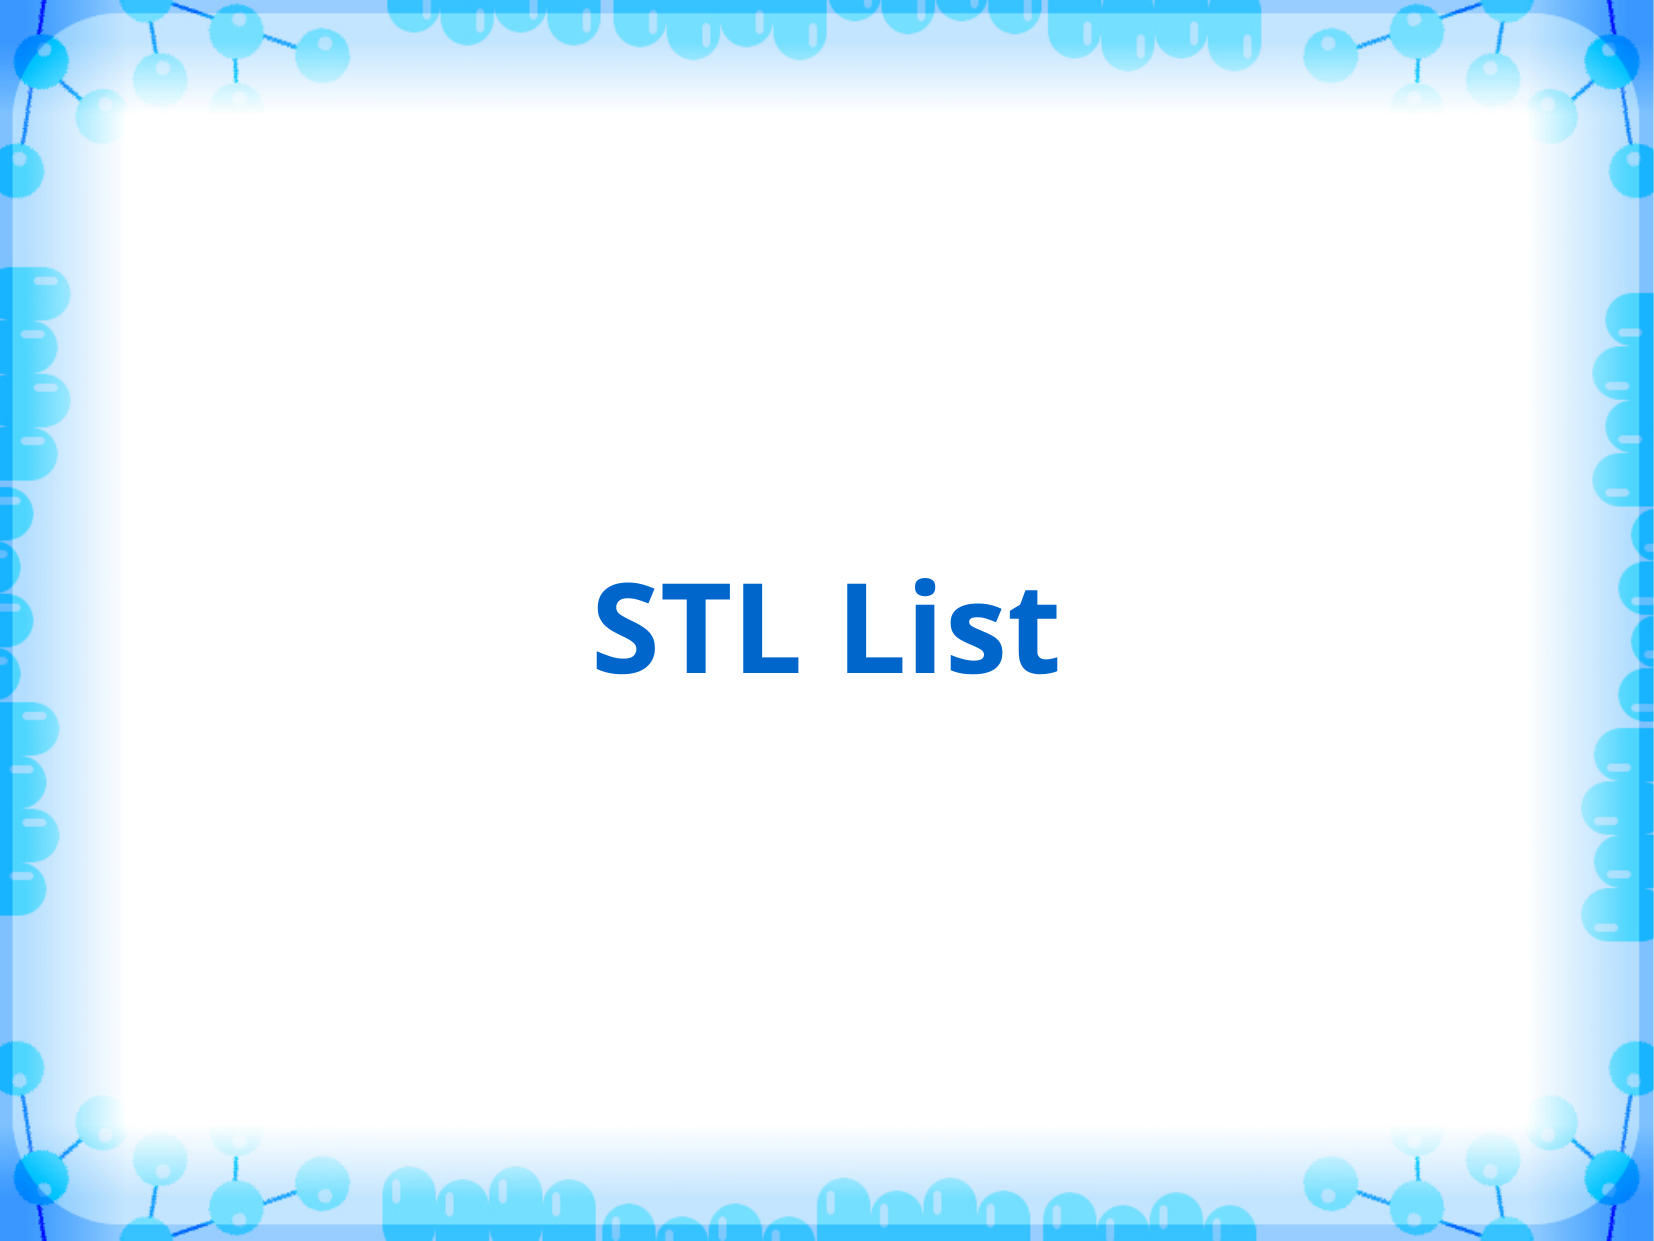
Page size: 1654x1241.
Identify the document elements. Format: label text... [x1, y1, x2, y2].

title STL List [82, 521, 1571, 729]
picture [0, 0, 1654, 1241]
